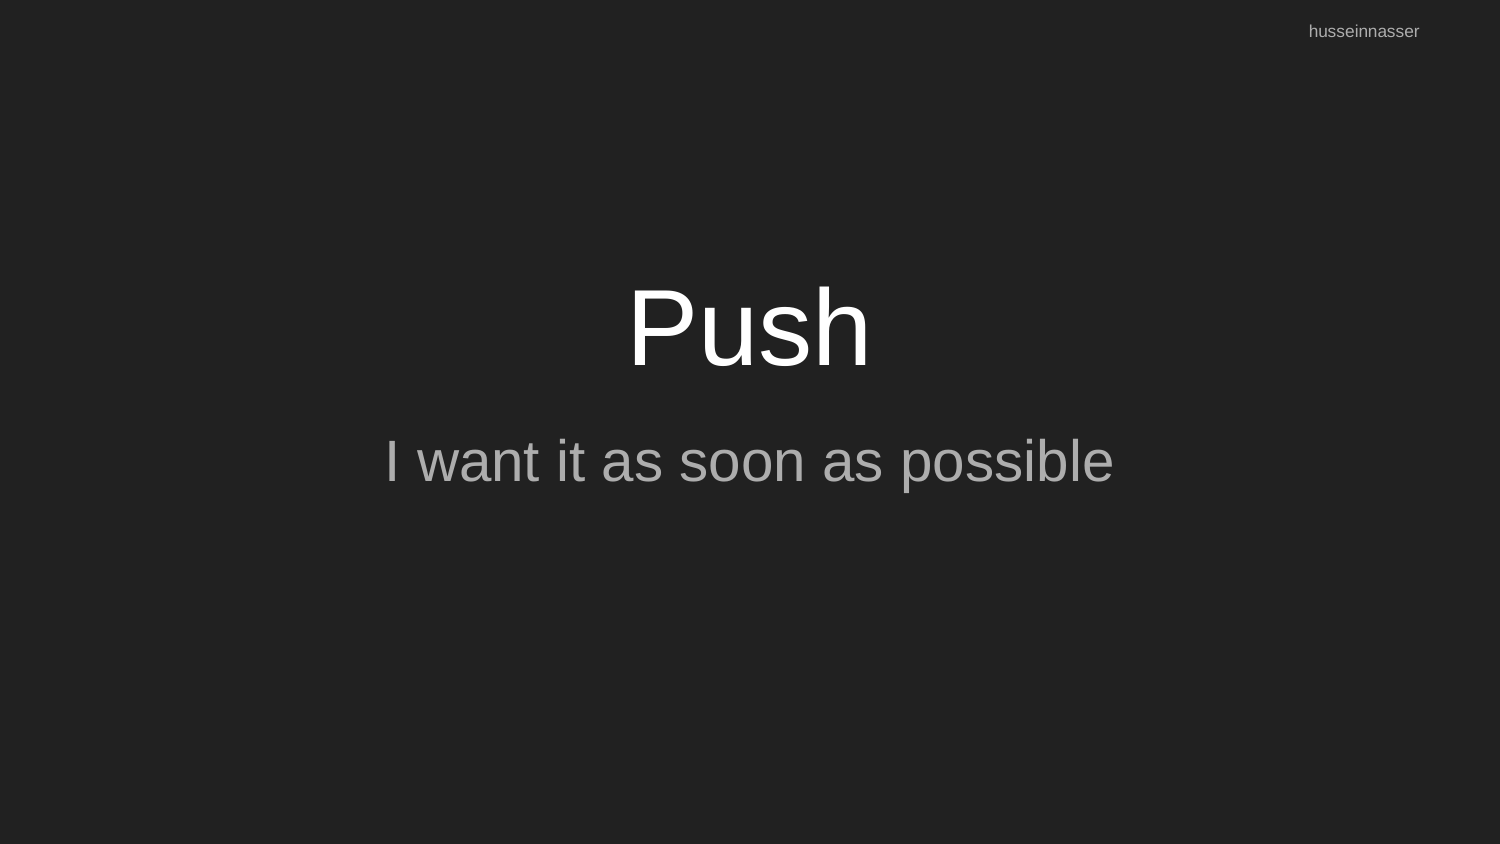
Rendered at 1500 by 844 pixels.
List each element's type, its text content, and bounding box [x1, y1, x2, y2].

title Push [51, 65, 1449, 403]
subtitle husseinnasser [1236, 11, 1492, 53]
subtitle I want it as soon as possible [51, 408, 1449, 539]
